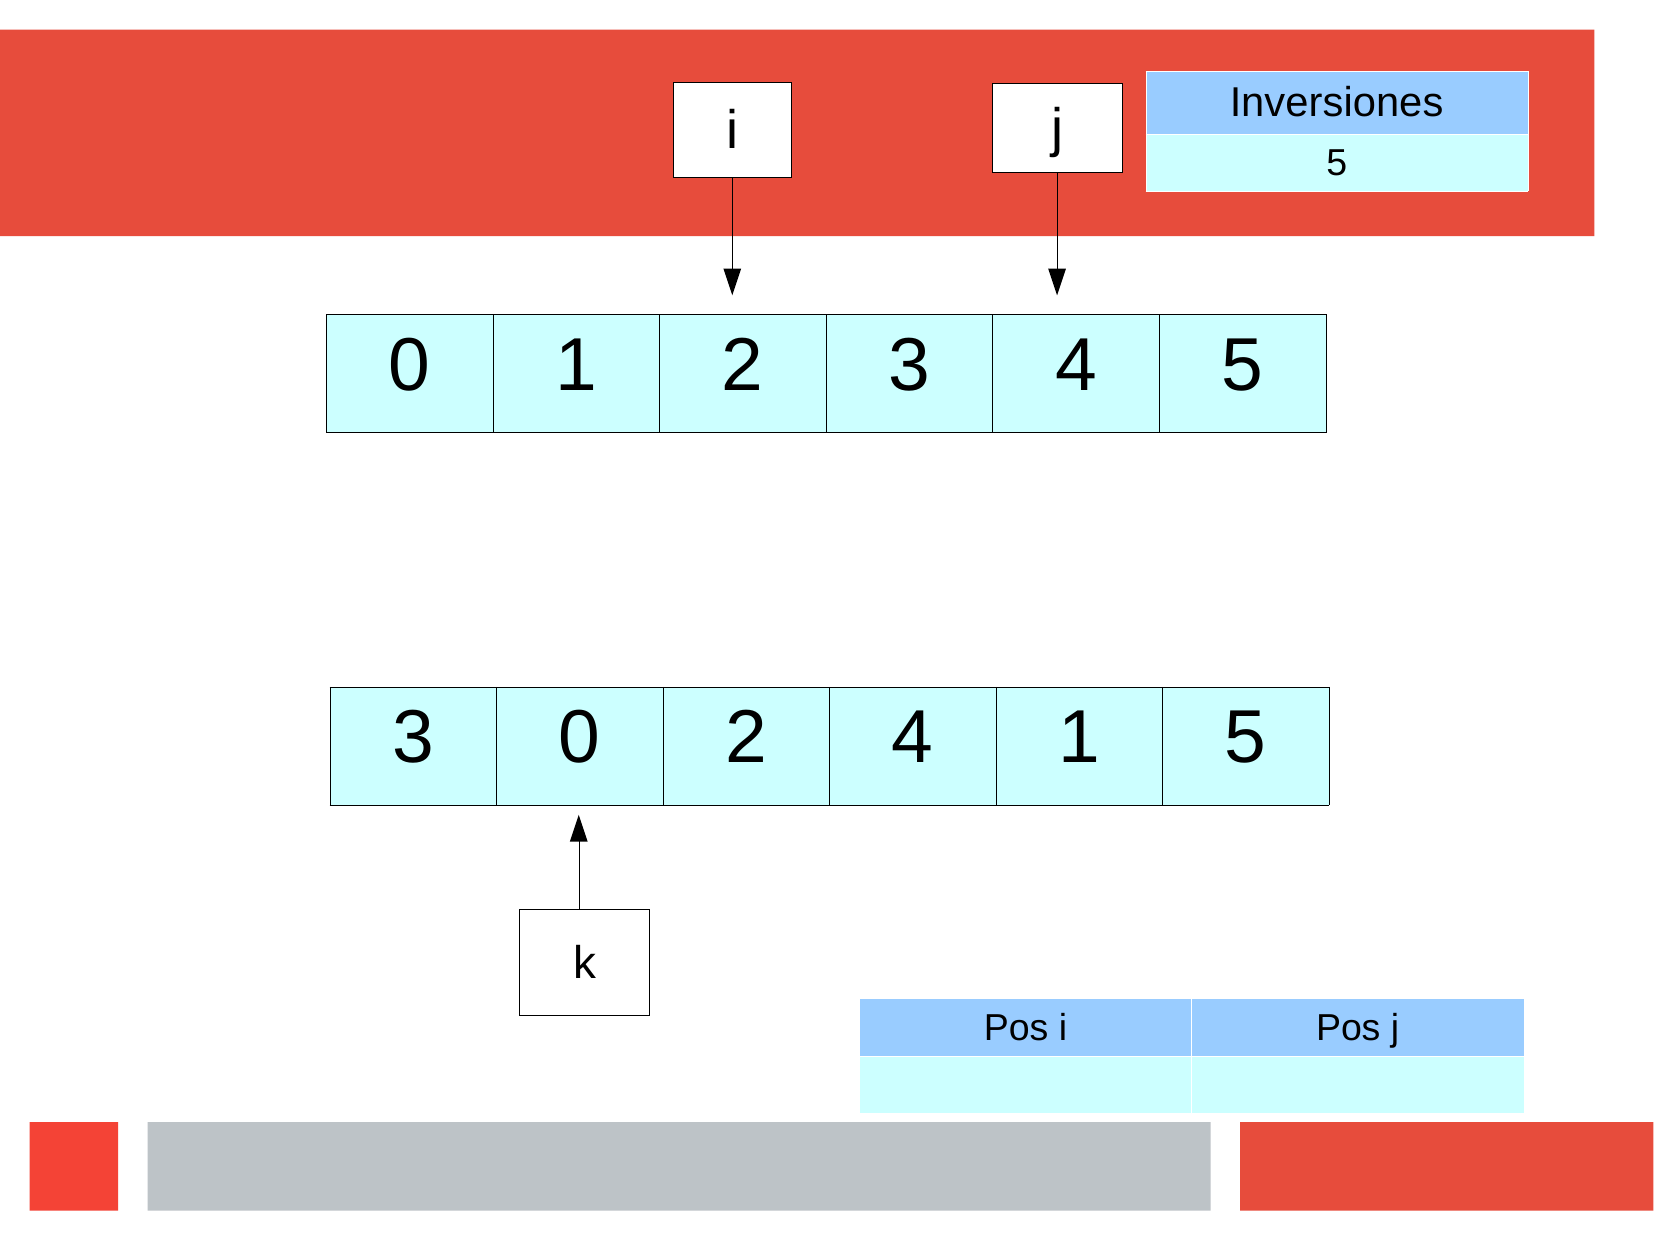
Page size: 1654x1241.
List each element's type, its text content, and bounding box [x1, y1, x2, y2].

table_header 5 [1160, 315, 1326, 432]
table_header 2 [660, 315, 826, 432]
table_cell 5 [1147, 135, 1528, 191]
table_header 1 [494, 315, 659, 432]
table_header Inversiones [1147, 72, 1528, 134]
text_box k [519, 909, 650, 1016]
text_box i [673, 82, 792, 178]
table_header 4 [830, 688, 996, 805]
table_header 3 [827, 315, 992, 432]
table_header 3 [331, 688, 496, 805]
table_header 5 [1163, 688, 1329, 805]
table_header 0 [497, 688, 663, 805]
table_header 2 [664, 688, 829, 805]
text_box j [992, 83, 1123, 173]
table_cell [1192, 1057, 1524, 1113]
table_header 4 [993, 315, 1159, 432]
table_cell [860, 1057, 1191, 1113]
table_header 1 [997, 688, 1162, 805]
table_header Pos i [860, 999, 1191, 1056]
table_header Pos j [1192, 999, 1524, 1056]
table_header 0 [327, 315, 493, 432]
